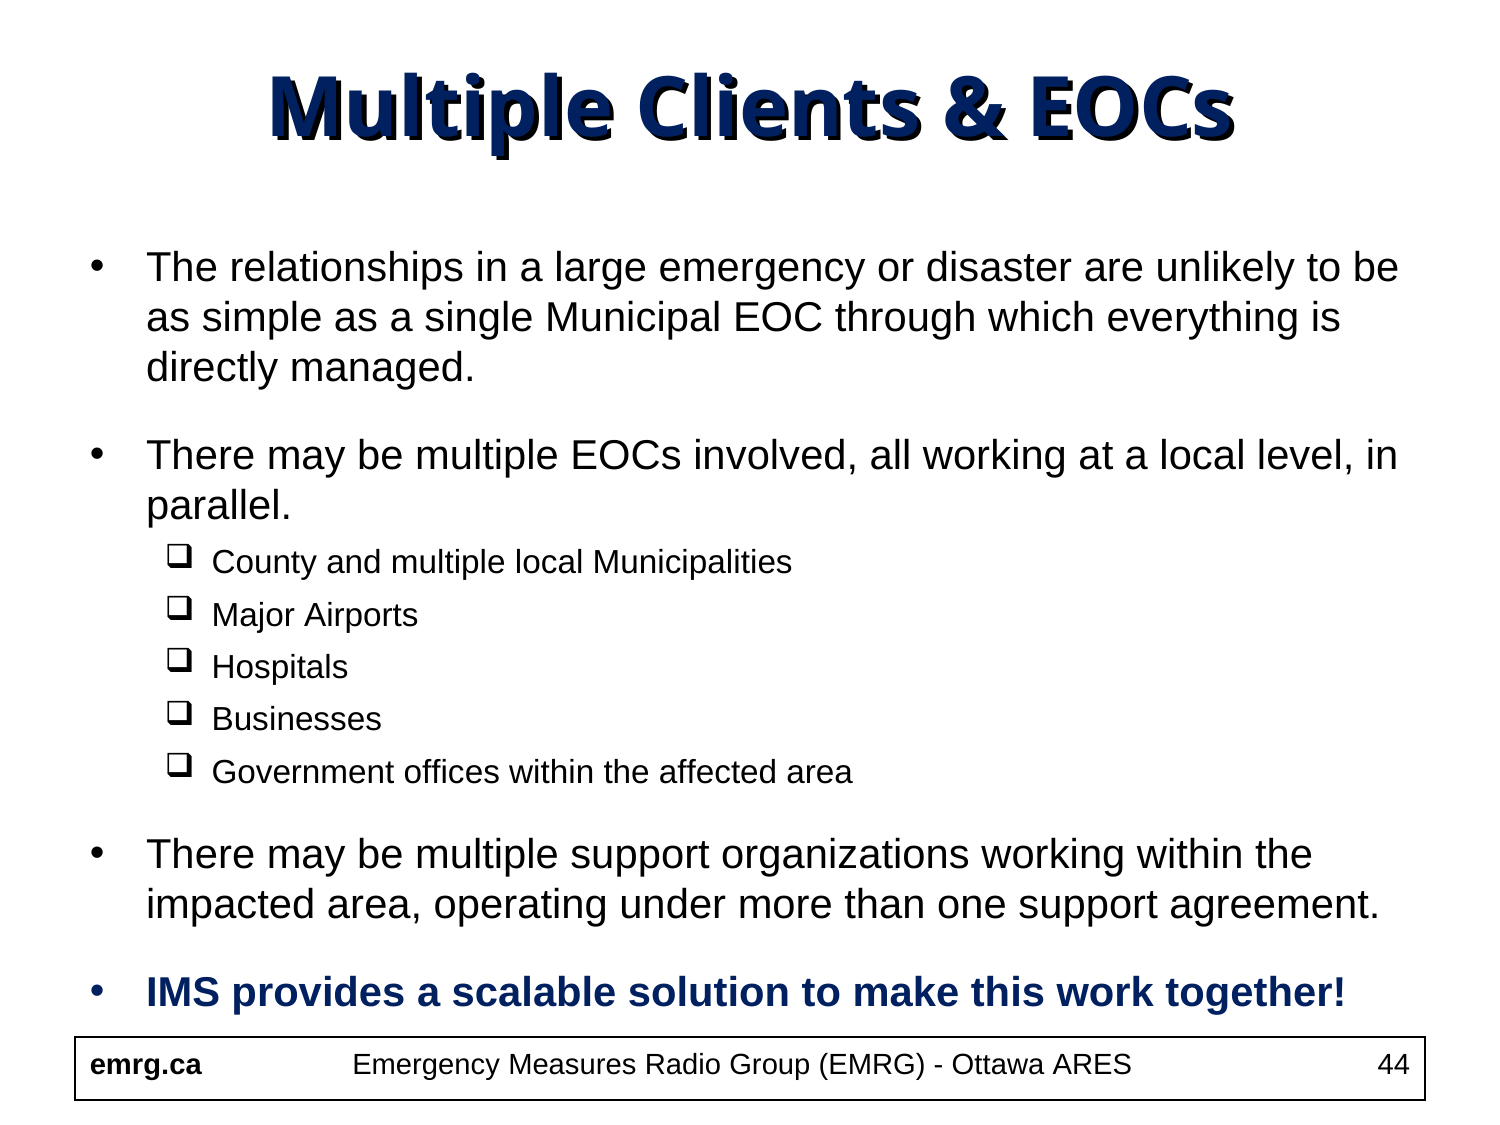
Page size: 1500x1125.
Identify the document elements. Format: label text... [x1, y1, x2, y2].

text_box The relationships in a large emergency or disaster are unlikely to be as simple as a single Municipal EOC through which everything is directly managed. There may be multiple EOCs involved, all working at a local level, in parallel. County and multiple local Municipalities Major Airports Hospitals Businesses Government offices within the affected area There may be multiple support organizations working within the impacted area, operating under more than one support agreement. IMS provides a scalable solution to make this work together! [75, 232, 1426, 1038]
text_box Emergency Measures Radio Group (EMRG) - Ottawa ARES [247, 1038, 1238, 1103]
text_box <number> [1246, 1038, 1426, 1103]
text_box Multiple Clients & EOCs [75, 45, 1426, 232]
